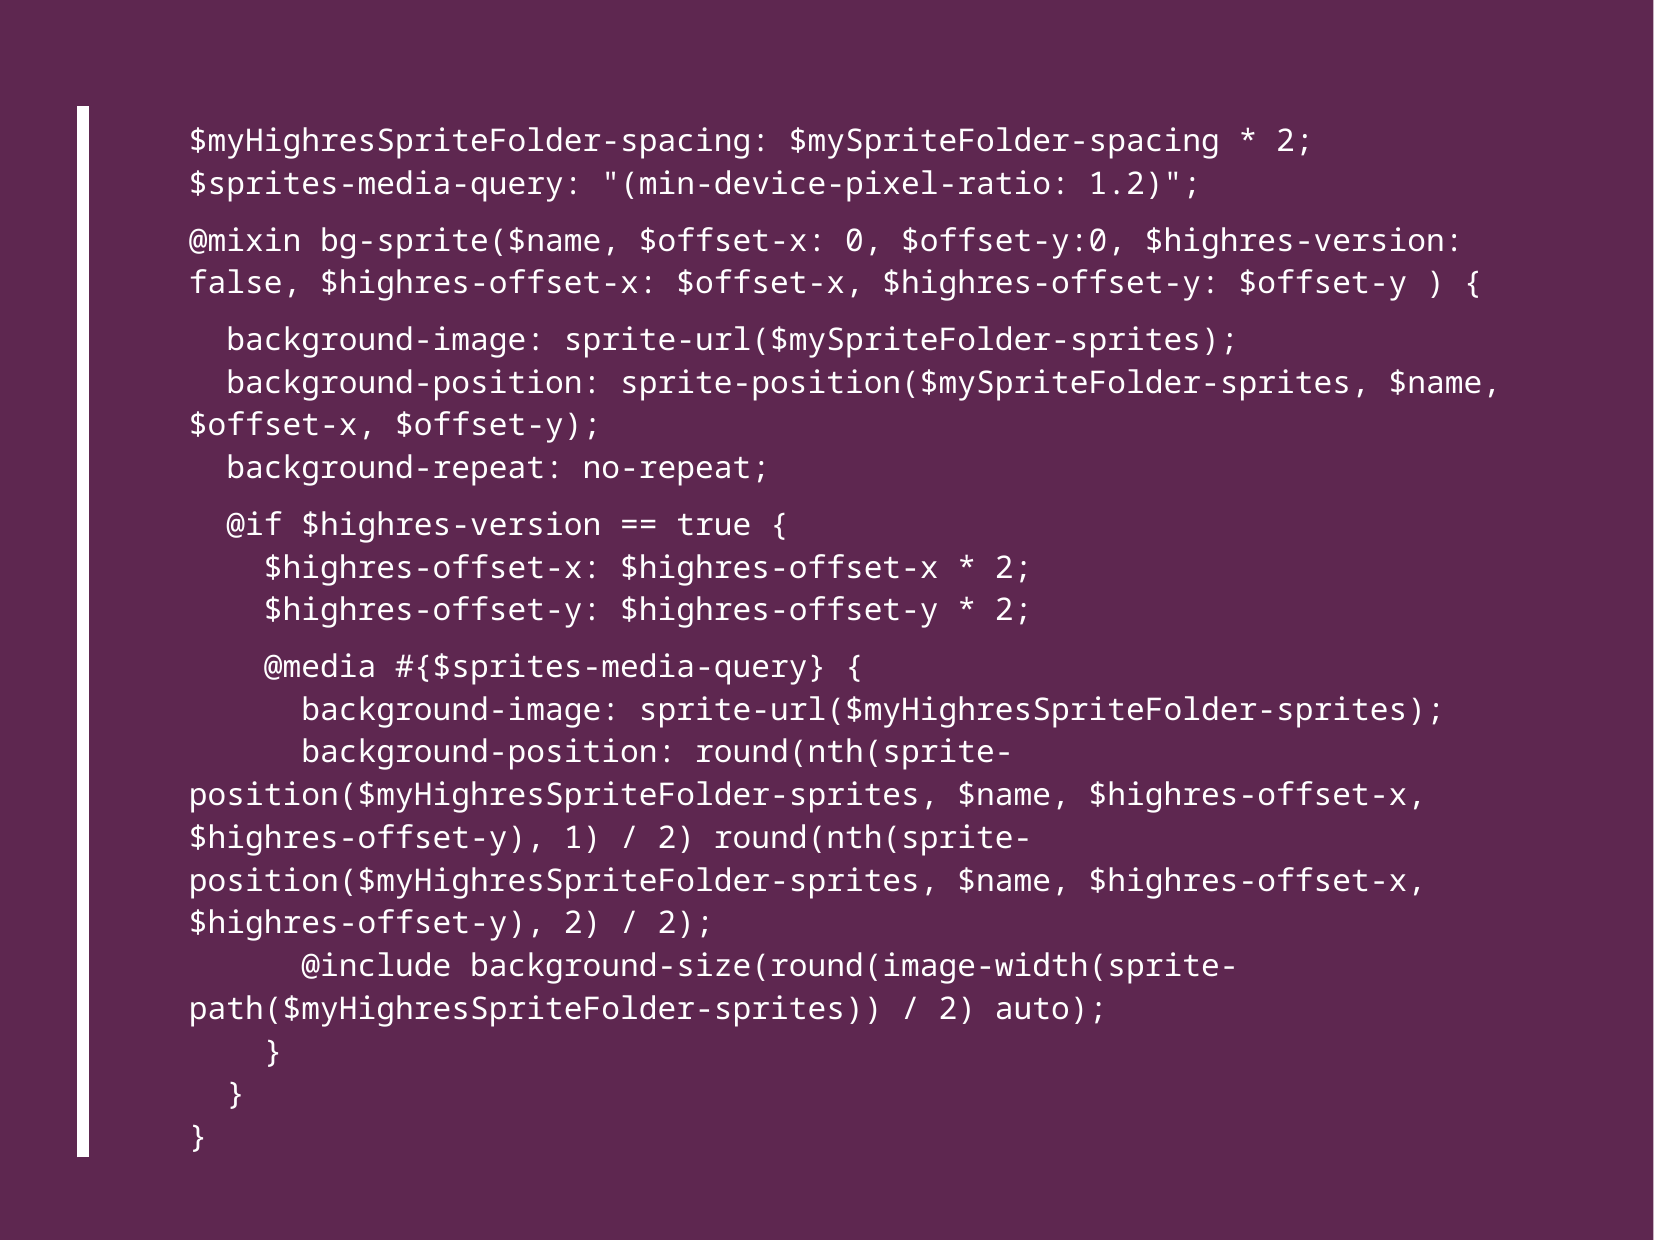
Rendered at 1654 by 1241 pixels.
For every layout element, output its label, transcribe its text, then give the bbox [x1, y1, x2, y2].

list $myHighresSpriteFolder-spacing: $mySpriteFolder-spacing * 2; $sprites-media-query: "(min-device-pixel-ratio: 1.2)"; @mixin bg-sprite($name, $offset-x: 0, $offset-y:0, $highres-version: false, $highres-offset-x: $offset-x, $highres-offset-y: $offset-y ) { background-image: sprite-url($mySpriteFolder-sprites); background-position: sprite-position($mySpriteFolder-sprites, $name, $offset-x, $offset-y); background-repeat: no-repeat; @if $highres-version == true { $highres-offset-x: $highres-offset-x * 2; $highres-offset-y: $highres-offset-y * 2; @media #{$sprites-media-query} { background-image: sprite-url($myHighresSpriteFolder-sprites); background-position: round(nth(sprite-position($myHighresSpriteFolder-sprites, $name, $highres-offset-x, $highres-offset-y), 1) / 2) round(nth(sprite-position($myHighresSpriteFolder-sprites, $name, $highres-offset-x, $highres-offset-y), 2) / 2); @include background-size(round(image-width(sprite-path($myHighresSpriteFolder-sprites)) / 2) auto); } } } [188, 118, 1571, 1170]
